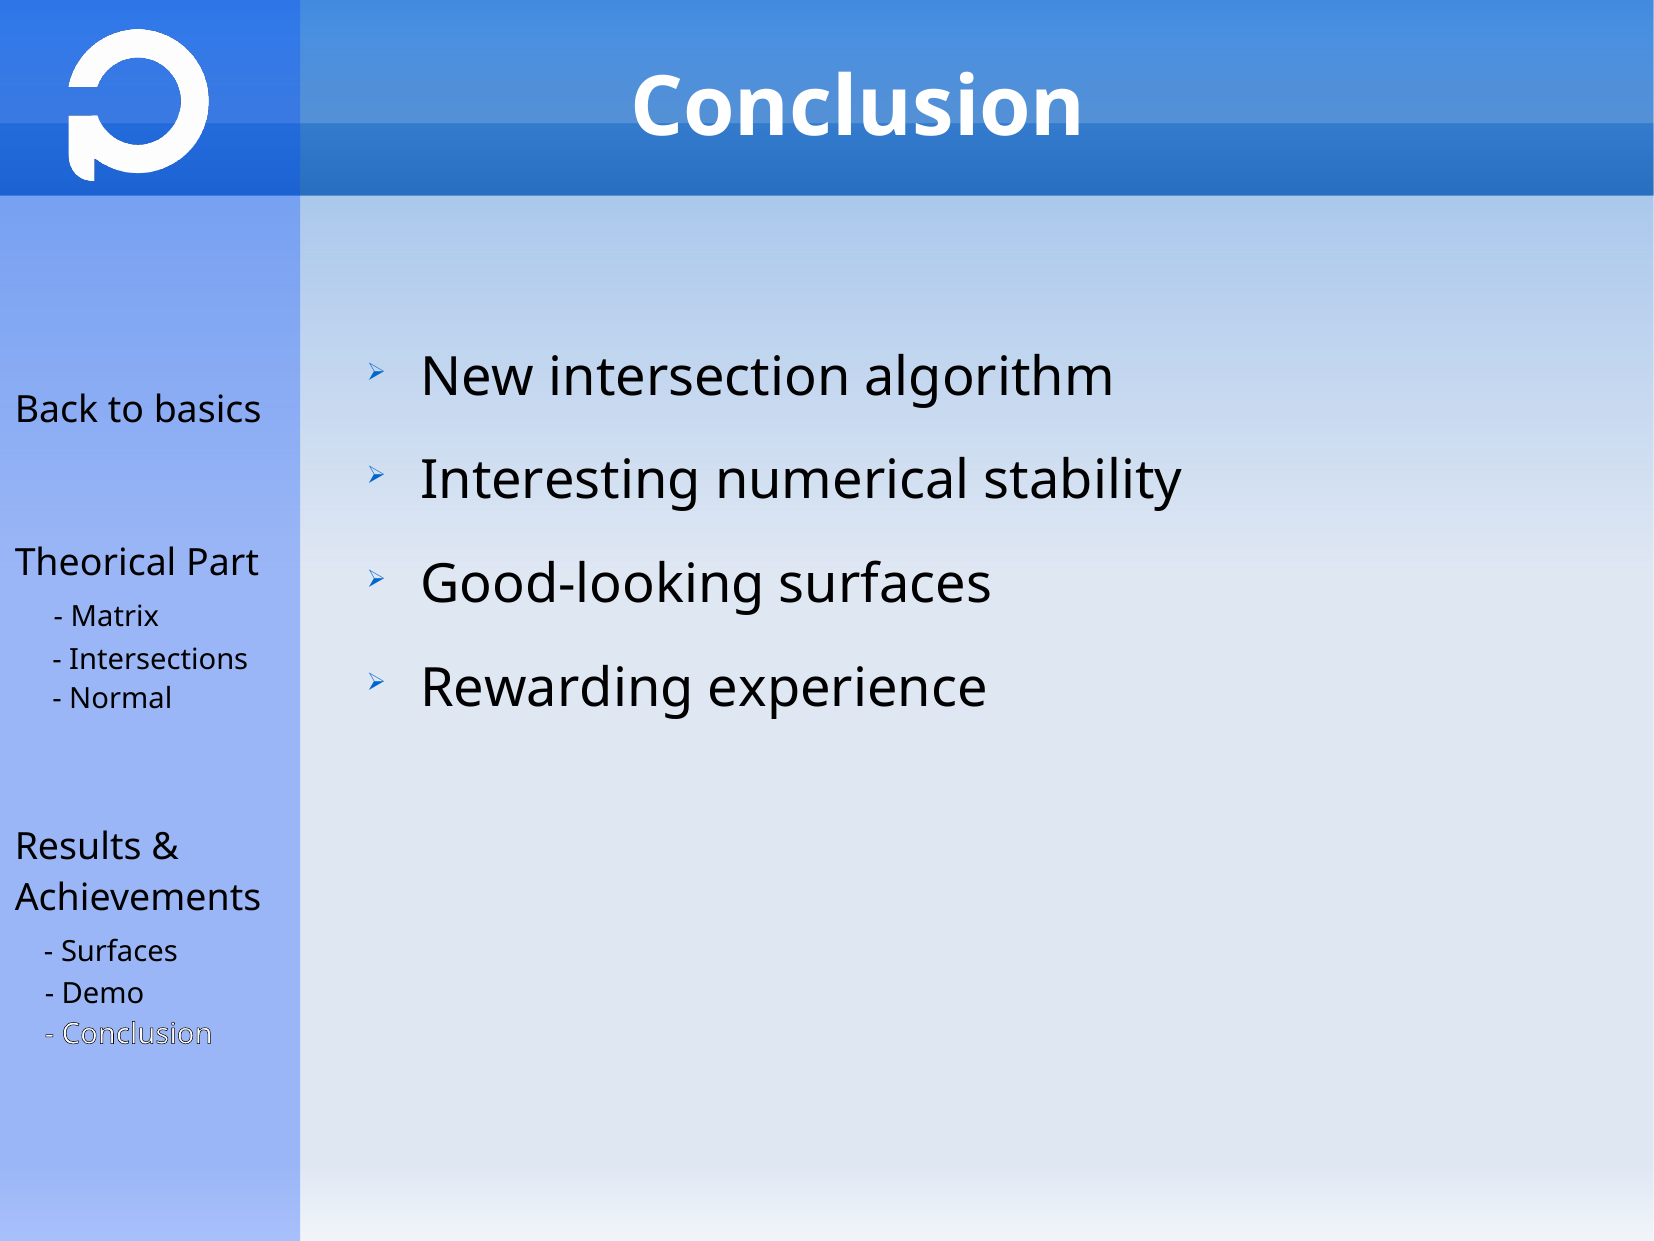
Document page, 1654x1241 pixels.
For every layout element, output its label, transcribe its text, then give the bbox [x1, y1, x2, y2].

title Conclusion [301, 0, 1566, 208]
picture [68, 29, 237, 181]
list New intersection algorithm Interesting numerical stability Good-looking surfaces Rewarding experience [349, 337, 1654, 1156]
text_box Back to basics Theorical Part - Matrix - Intersections - Normal Results & Achievements - Surfaces - Demo - Conclusion [0, 0, 301, 1241]
picture [301, 0, 1654, 1241]
